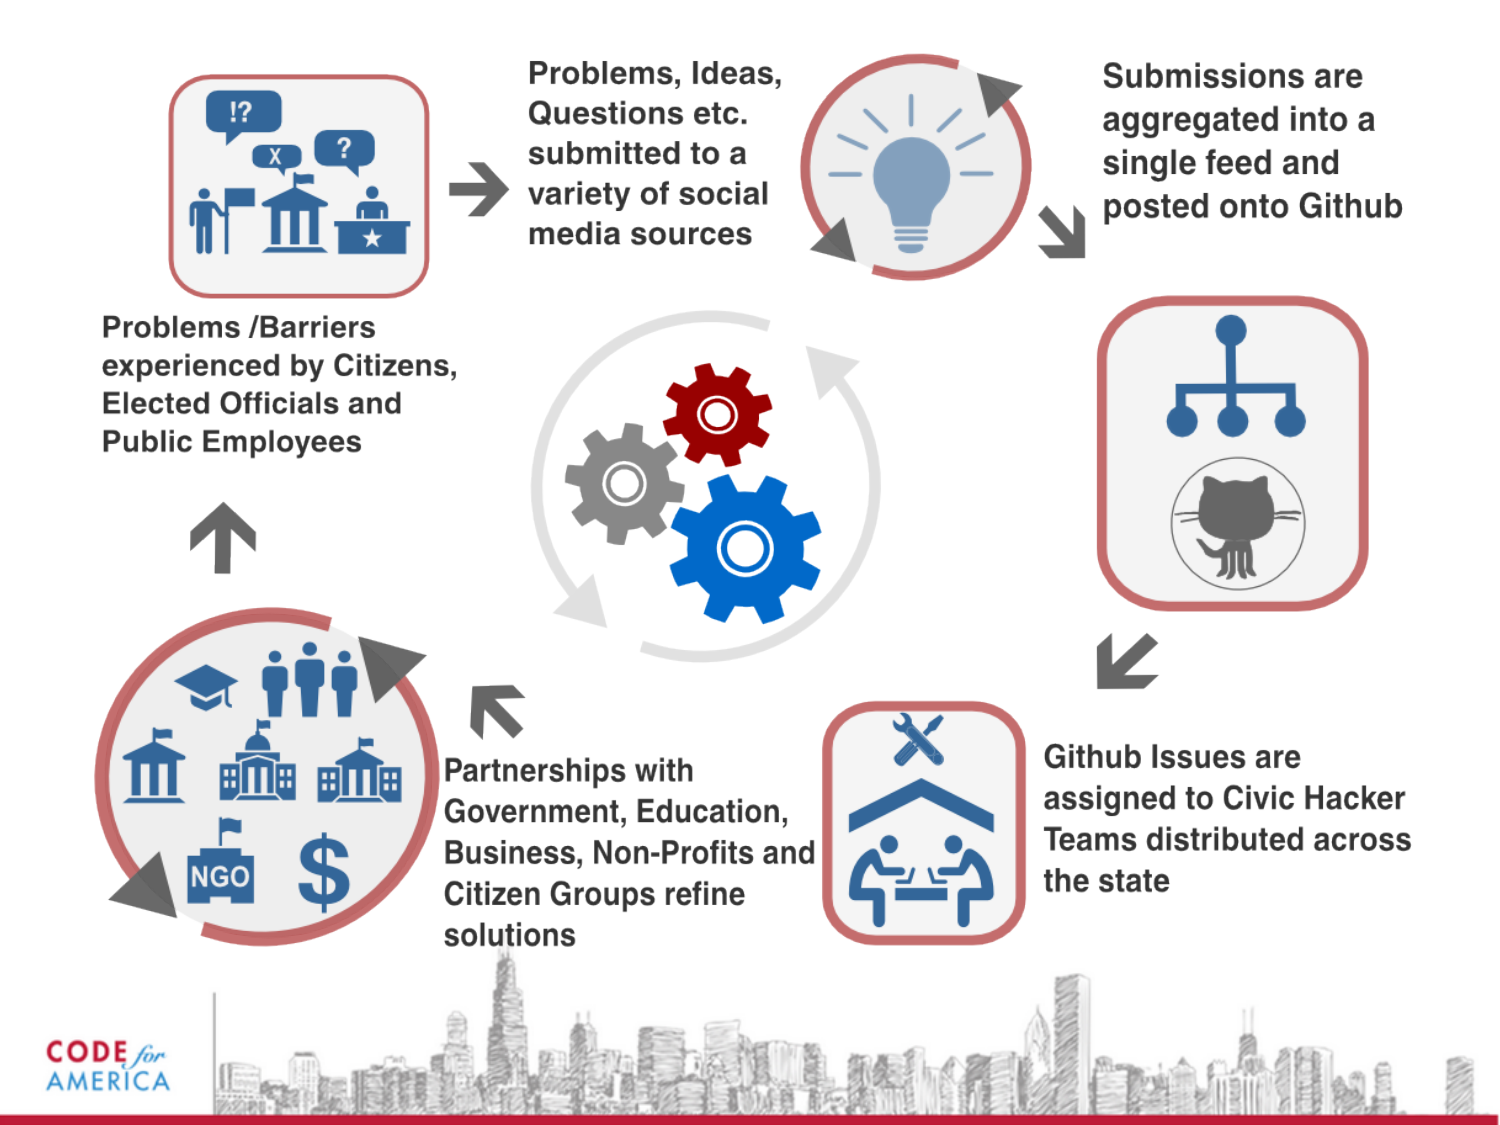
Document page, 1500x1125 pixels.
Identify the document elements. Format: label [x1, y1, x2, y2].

text_box [0, 24, 1500, 1125]
